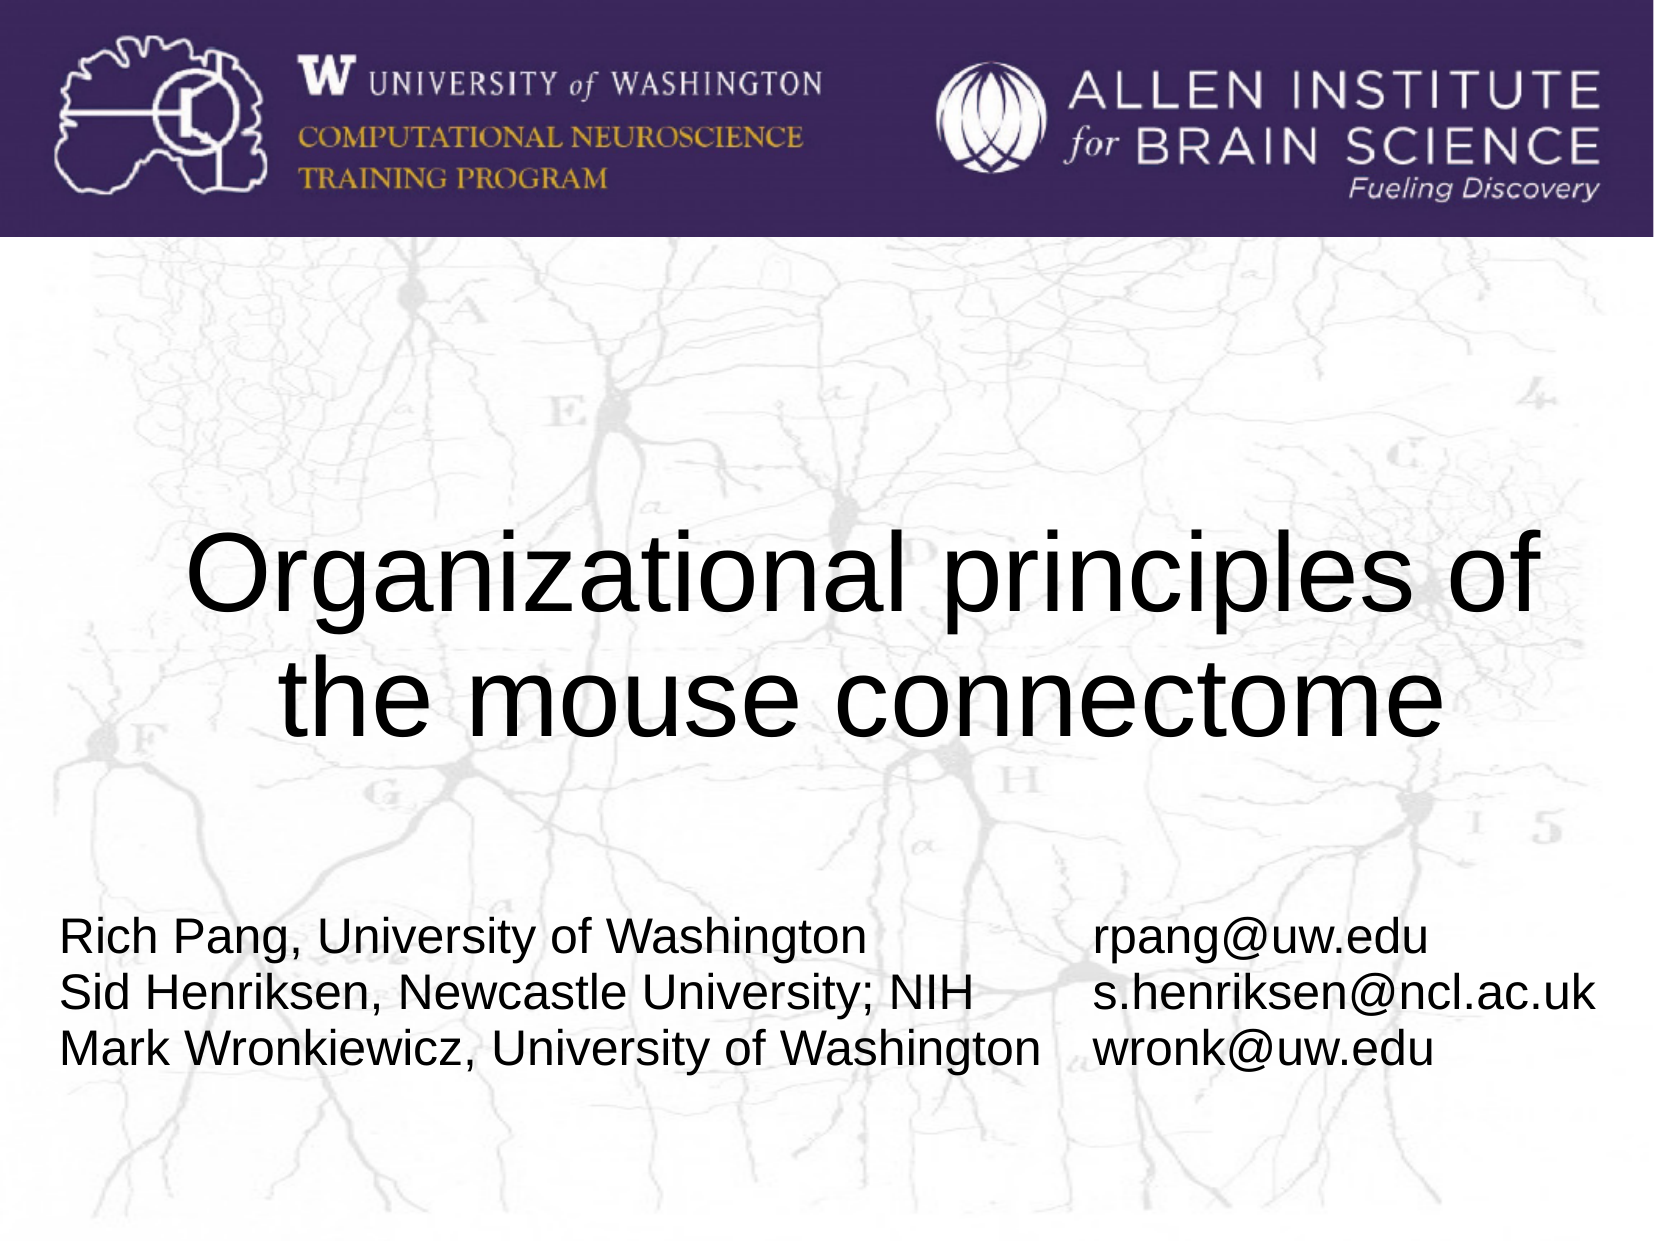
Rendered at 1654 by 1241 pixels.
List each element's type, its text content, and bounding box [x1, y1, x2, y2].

title Organizational principles of the mouse connectome [118, 503, 1607, 767]
picture [0, 0, 1654, 1241]
subtitle Rich Pang, University of Washington rpang@uw.edu Sid Henriksen, Newcastle University; NIH s.henriksen@ncl.ac.uk Mark Wronkiewicz, University of Washington wronk@uw.edu [59, 874, 1654, 1111]
